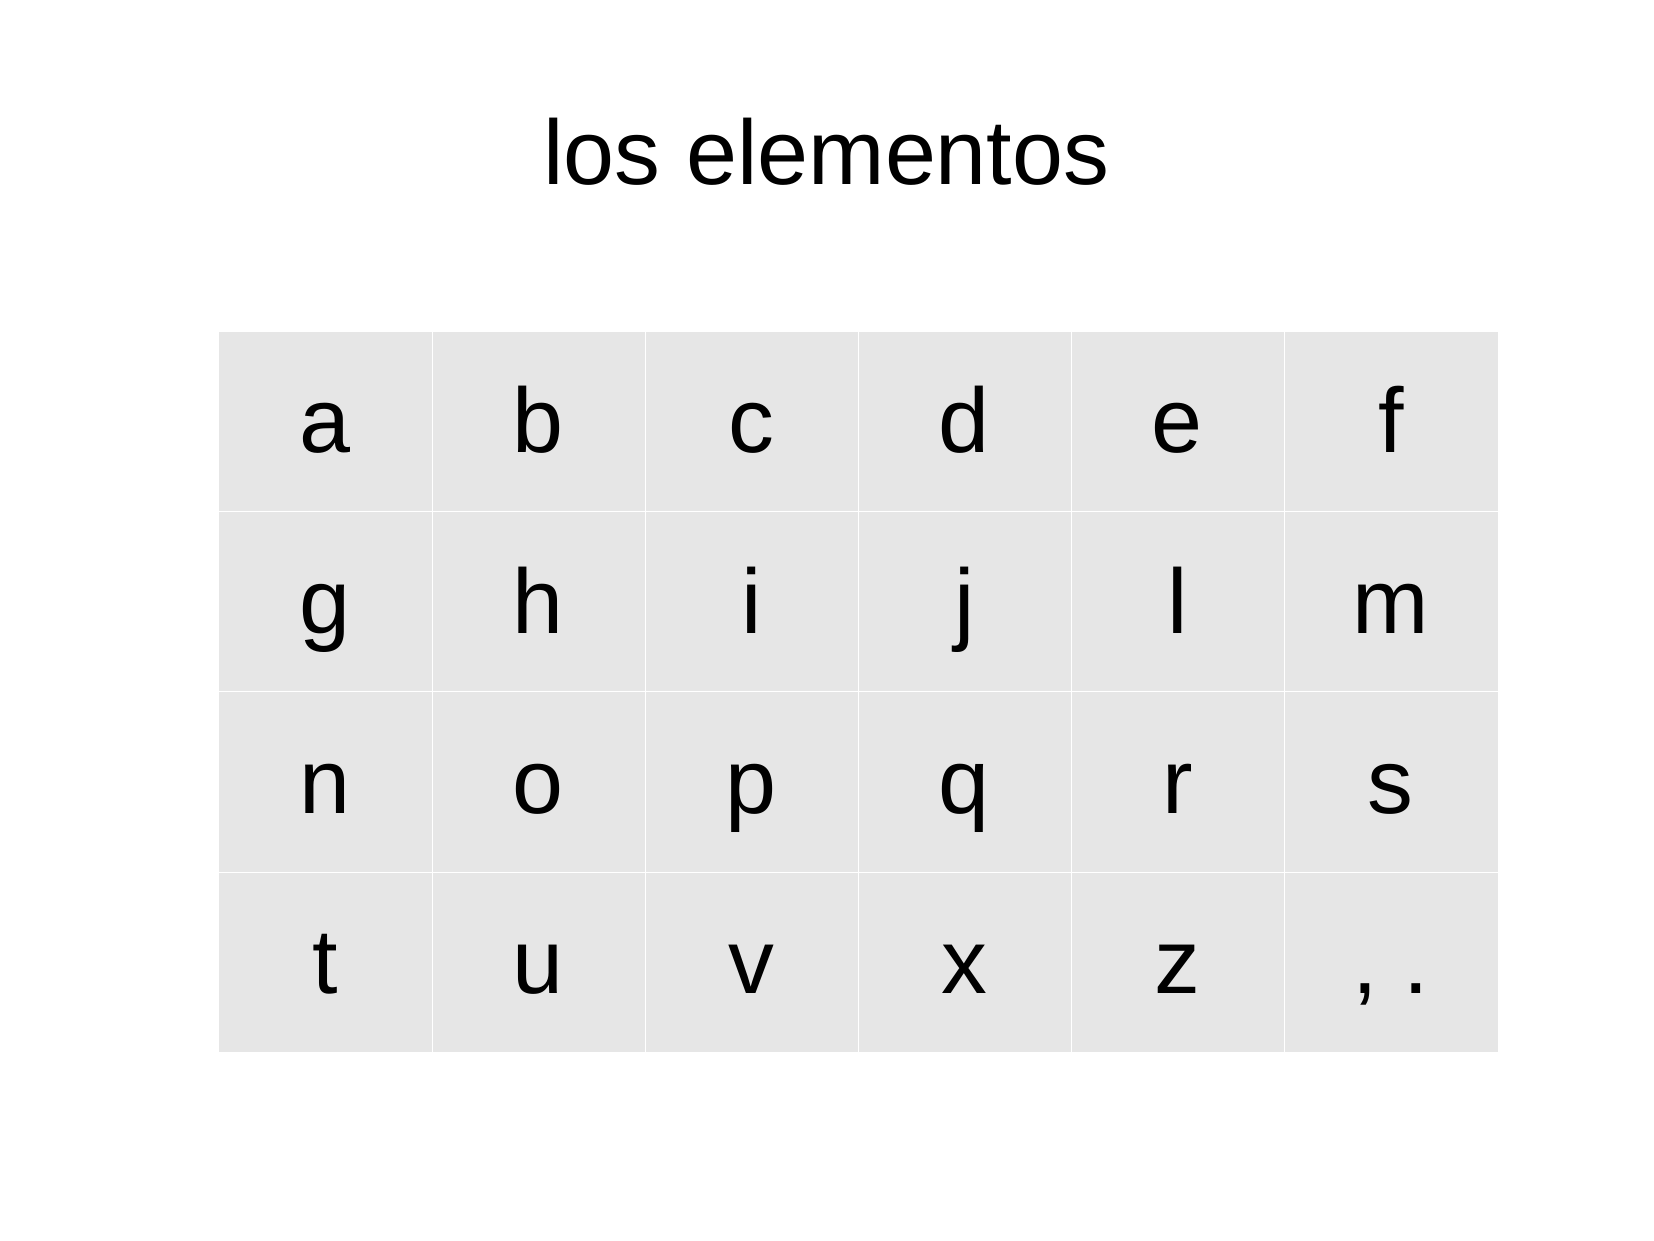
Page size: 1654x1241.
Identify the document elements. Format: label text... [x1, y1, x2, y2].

table_cell g [219, 512, 432, 691]
table_cell l [1072, 512, 1284, 691]
table_cell x [859, 873, 1071, 1052]
table_cell s [1285, 692, 1498, 872]
table_cell i [646, 512, 858, 691]
table_cell n [219, 692, 432, 872]
title los elementos [82, 49, 1571, 257]
table_cell , . [1285, 873, 1498, 1052]
table_header d [859, 332, 1071, 511]
table_cell v [646, 873, 858, 1052]
table_cell m [1285, 512, 1498, 691]
table_cell j [859, 512, 1071, 691]
table_header e [1072, 332, 1284, 511]
table_cell o [433, 692, 645, 872]
table_header a [219, 332, 432, 511]
table_cell h [433, 512, 645, 691]
table_cell r [1072, 692, 1284, 872]
table_cell t [219, 873, 432, 1052]
table_cell q [859, 692, 1071, 872]
table_header c [646, 332, 858, 511]
table_header f [1285, 332, 1498, 511]
table_cell u [433, 873, 645, 1052]
table_cell p [646, 692, 858, 872]
table_cell z [1072, 873, 1284, 1052]
table_header b [433, 332, 645, 511]
